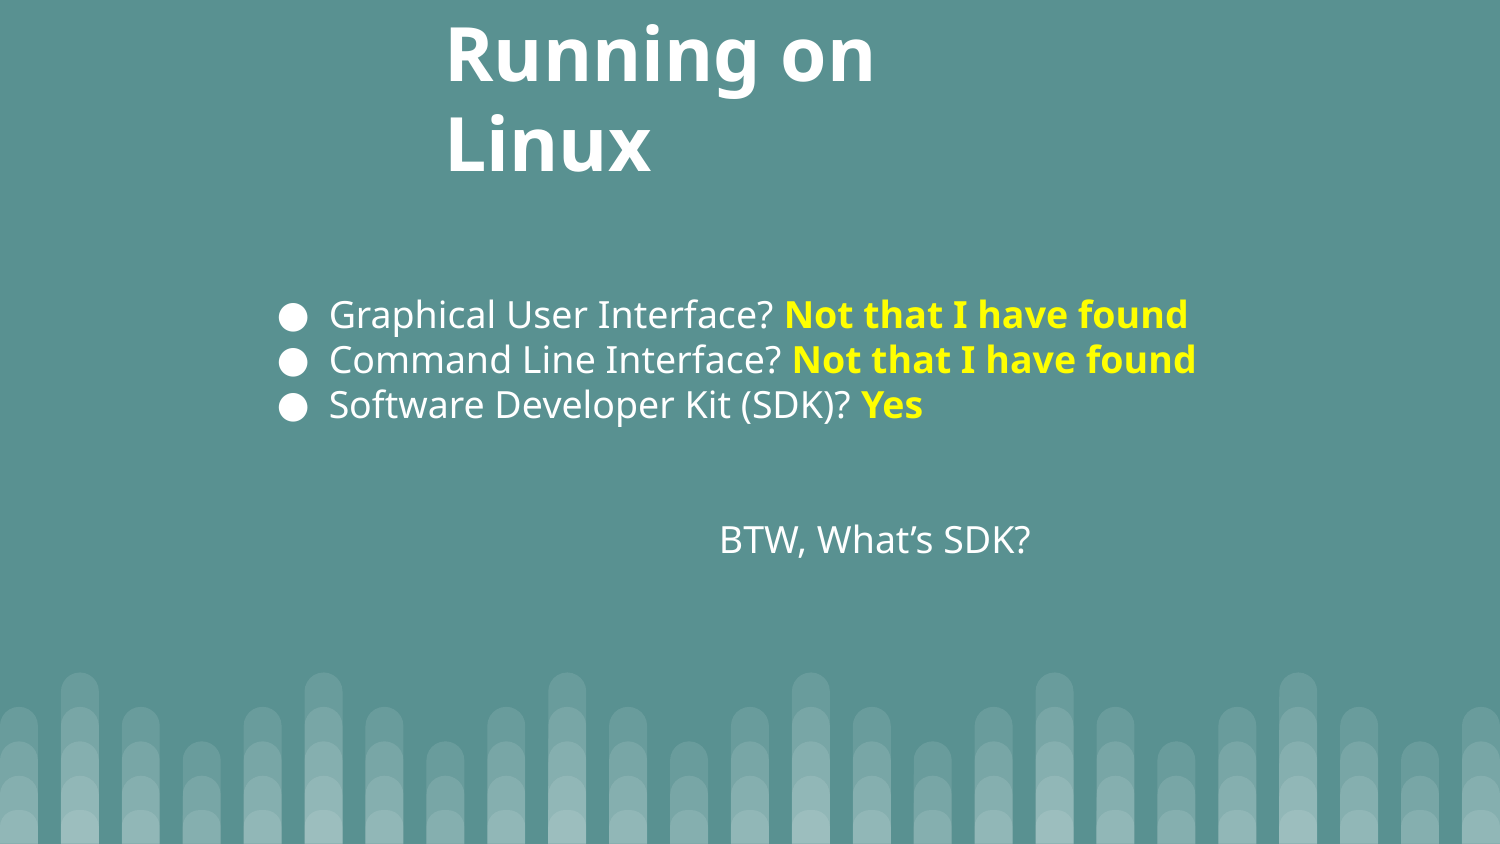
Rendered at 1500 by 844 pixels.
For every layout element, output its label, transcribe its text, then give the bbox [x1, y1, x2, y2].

list Graphical User Interface? Not that I have found Command Line Interface? Not that I have found Software Developer Kit (SDK)? Yes [238, 275, 1500, 723]
text_box BTW, What’s SDK? [703, 501, 1307, 584]
title Running on Linux [429, 15, 1099, 177]
